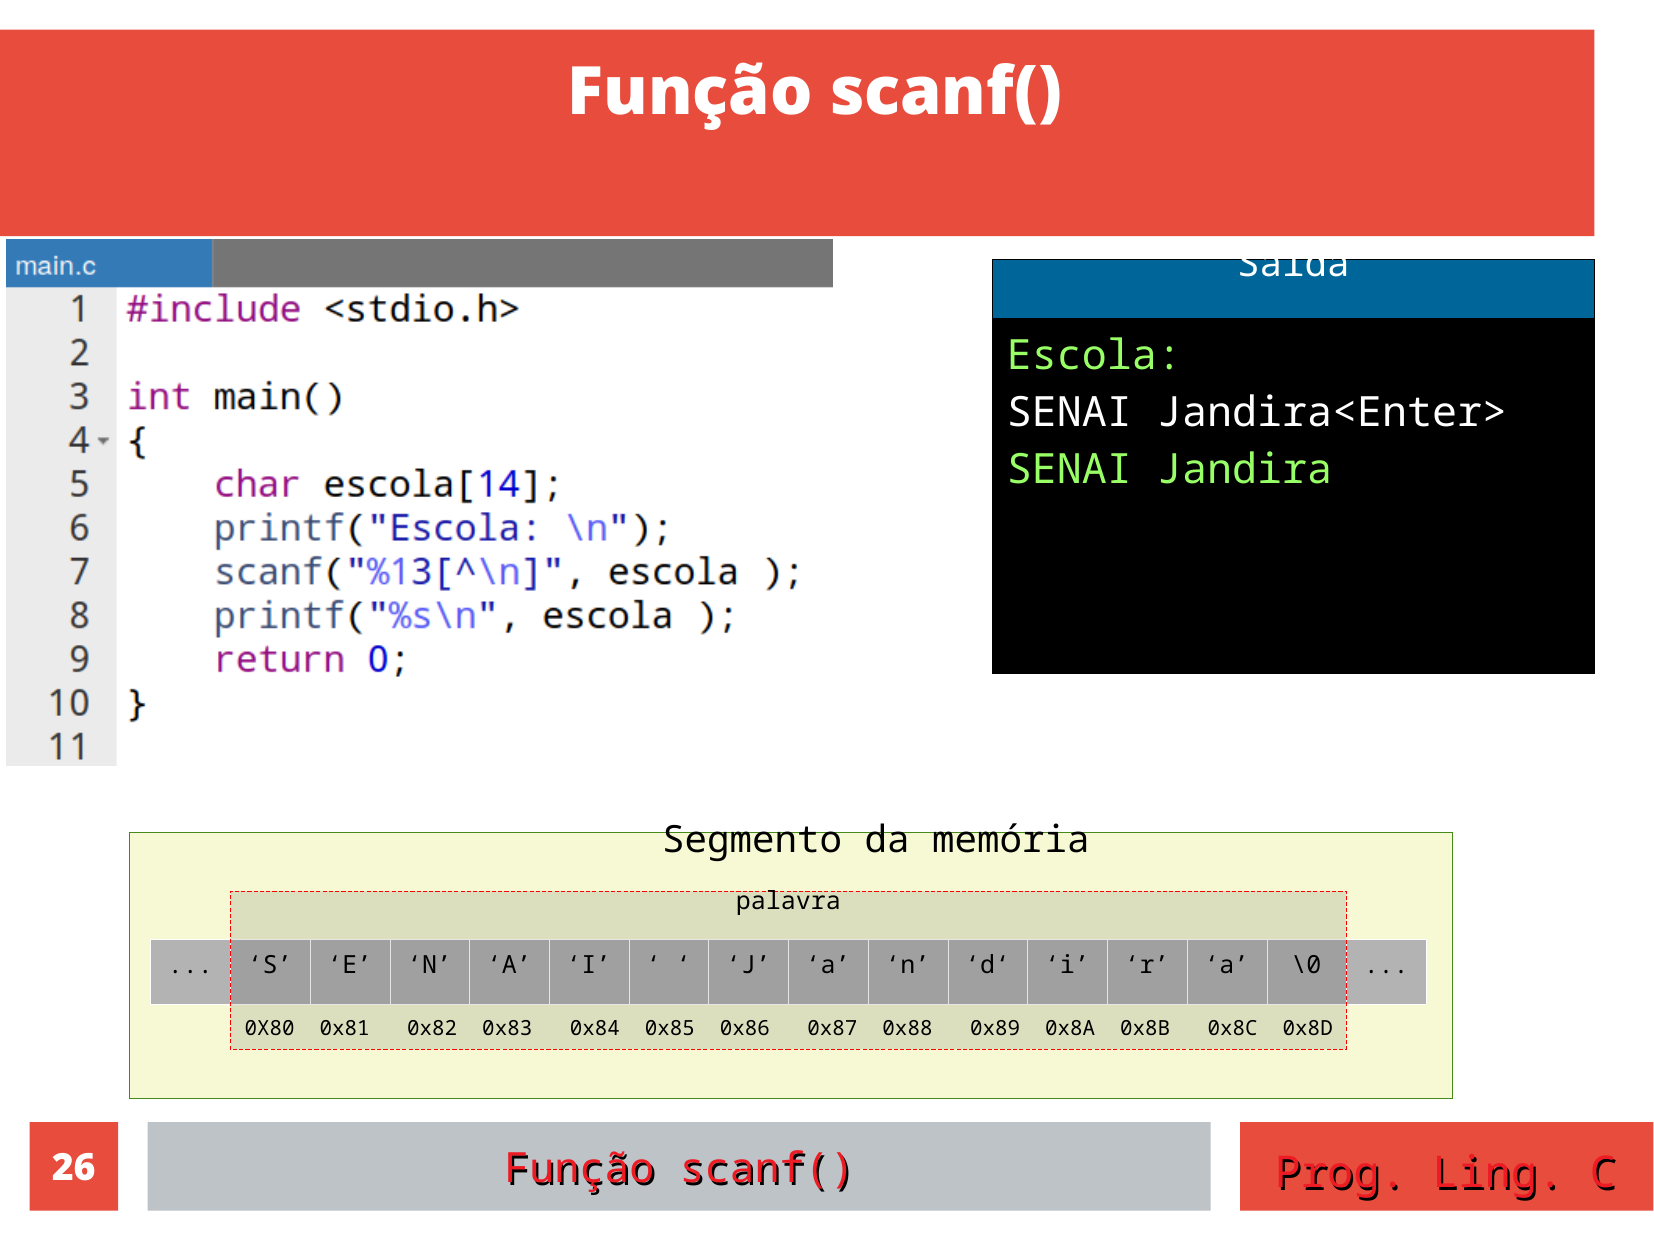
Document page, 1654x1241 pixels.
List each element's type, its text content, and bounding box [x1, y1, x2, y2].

text_box Saída [1310, 259, 1320, 274]
text_box Escola: SENAI Jandira<Enter> SENAI Jandira [992, 318, 1595, 674]
text_box Segmento da memória [129, 832, 1453, 1099]
table_header ... [151, 940, 230, 1004]
text_box Função scanf() [197, 1133, 1162, 1199]
text_box palavra 0X80 0x81 0x82 0x83 0x84 0x85 0x86 0x87 0x88 0x89 0x8A 0x8B 0x8C 0x8D [230, 891, 1347, 1050]
table_header ... [1347, 940, 1426, 1004]
title Função scanf() [283, 42, 1347, 225]
text_box Saída [992, 259, 1595, 318]
text_box Prog. Ling. C [1233, 1133, 1654, 1202]
picture [6, 239, 833, 766]
